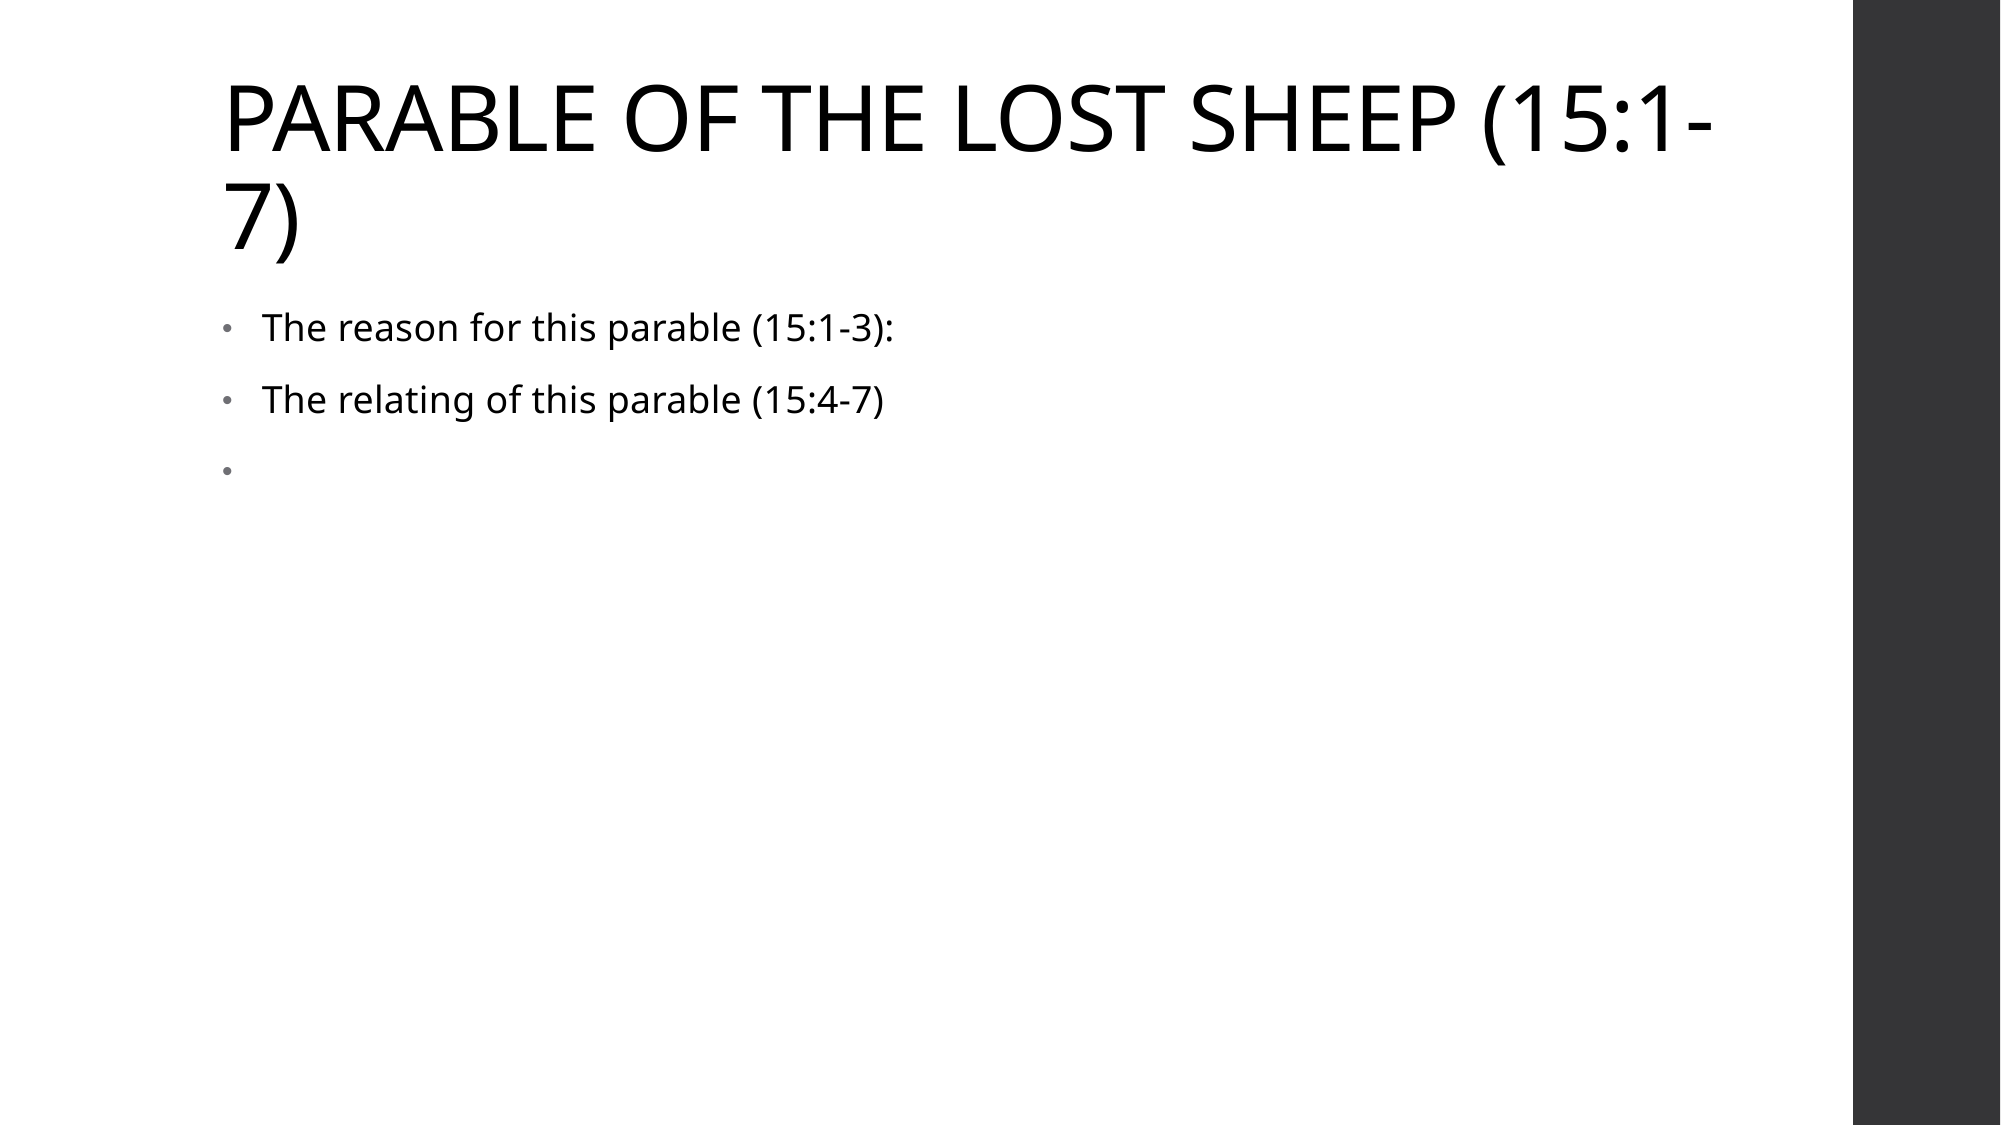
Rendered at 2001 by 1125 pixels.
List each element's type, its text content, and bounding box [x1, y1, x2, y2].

title PARABLE OF THE LOST SHEEP (15:1-7) [206, 60, 1797, 278]
list The reason for this parable (15:1-3): The relating of this parable (15:4-7) [206, 299, 1617, 1014]
